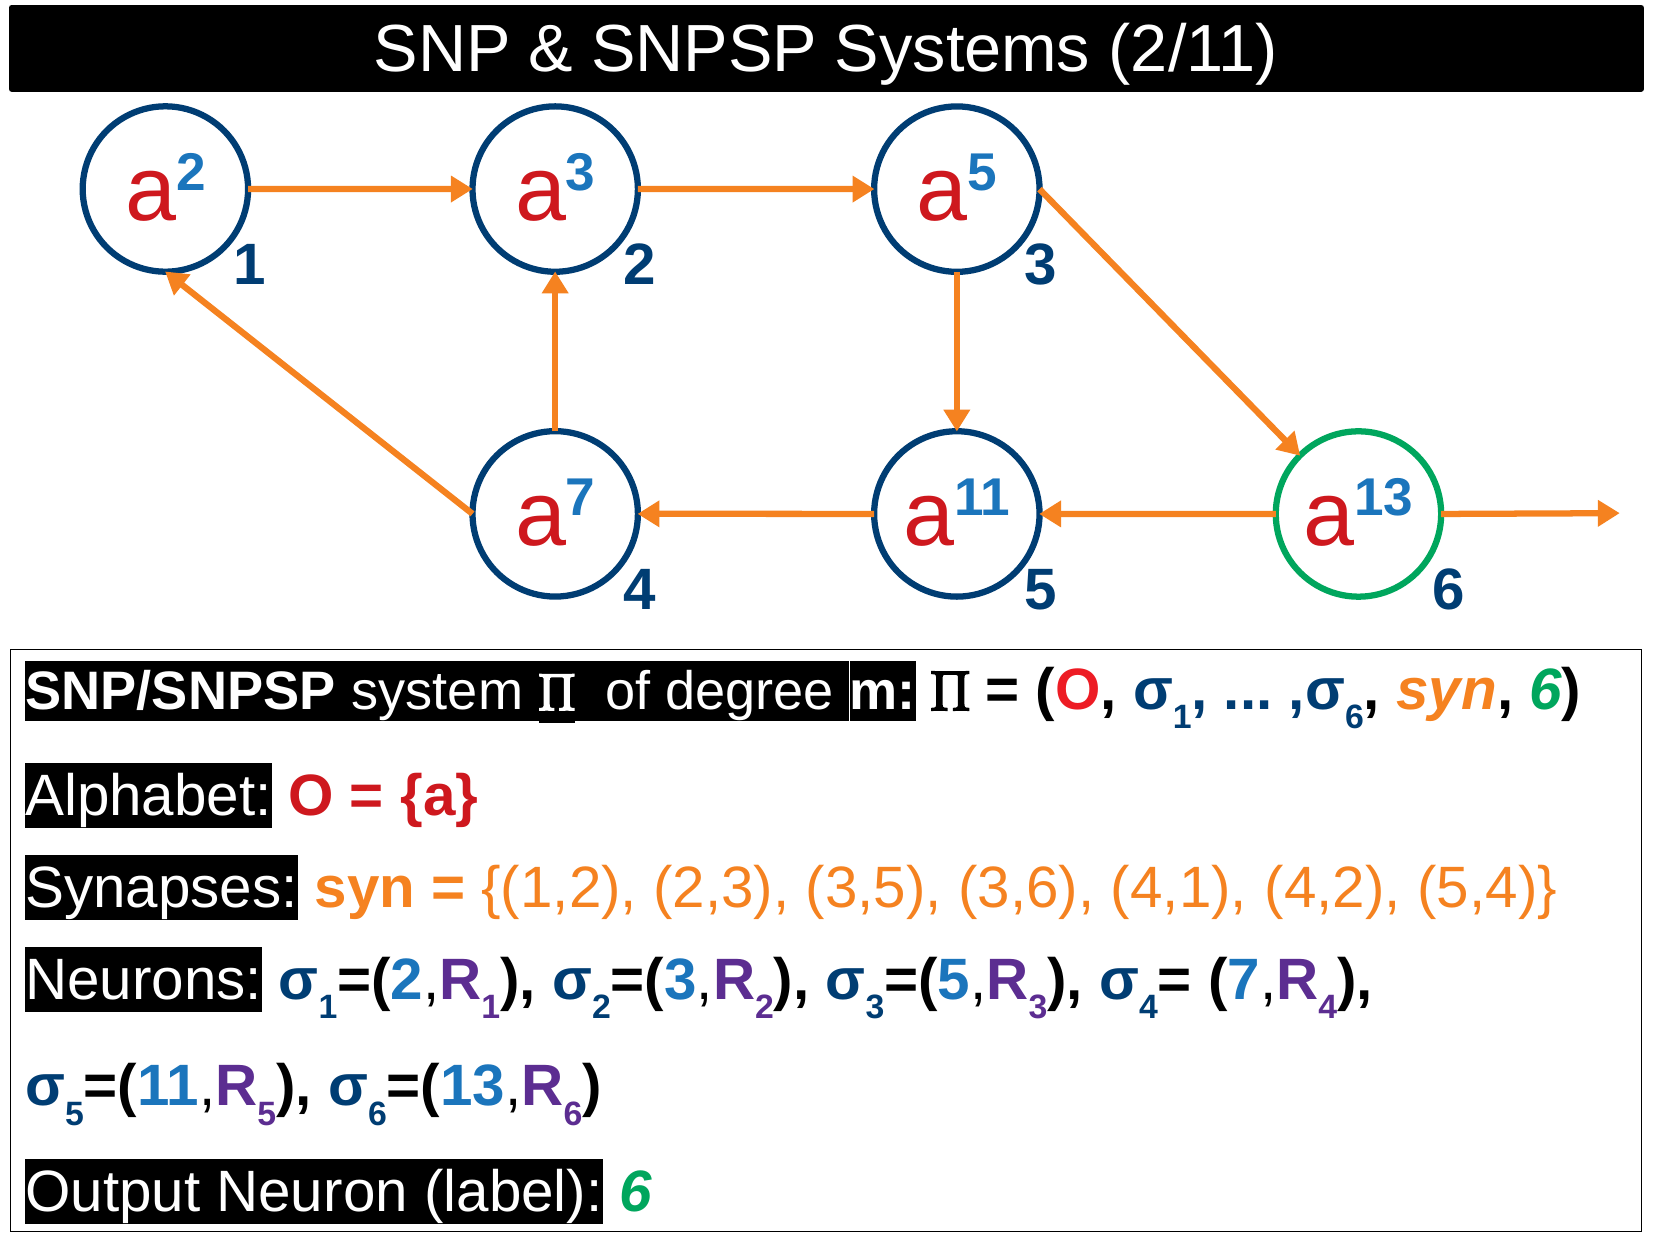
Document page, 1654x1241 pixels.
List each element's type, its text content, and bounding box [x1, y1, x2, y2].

text_box a13 [1275, 431, 1442, 597]
text_box a3 [472, 106, 638, 272]
text_box 3 [1009, 224, 1072, 305]
title SNP & SNPSP Systems (2/11) [11, 7, 1642, 89]
text_box a5 [874, 106, 1040, 272]
text_box 1 [218, 224, 281, 305]
text_box a11 [874, 431, 1040, 597]
text_box 6 [1417, 549, 1480, 630]
text_box a2 [82, 106, 248, 272]
text_box a7 [472, 431, 638, 597]
text_box SNP/SNPSP system Π of degree m: Π = (O, σ1, ... ,σ6, syn, 6) Alphabet: O = {a} Synapses: syn = {(1,2), (2,3), (3,5), (3,6), (4,1), (4,2), (5,4)} Neurons: σ1=(2,R1), σ2=(3,R2), σ3=(5,R3), σ4= (7,R4), σ5=(11,R5), σ6=(13,R6) Output Neuron (label): 6 [10, 649, 1642, 1232]
text_box 2 [608, 224, 671, 305]
text_box 5 [1009, 549, 1072, 630]
text_box 4 [608, 549, 671, 630]
